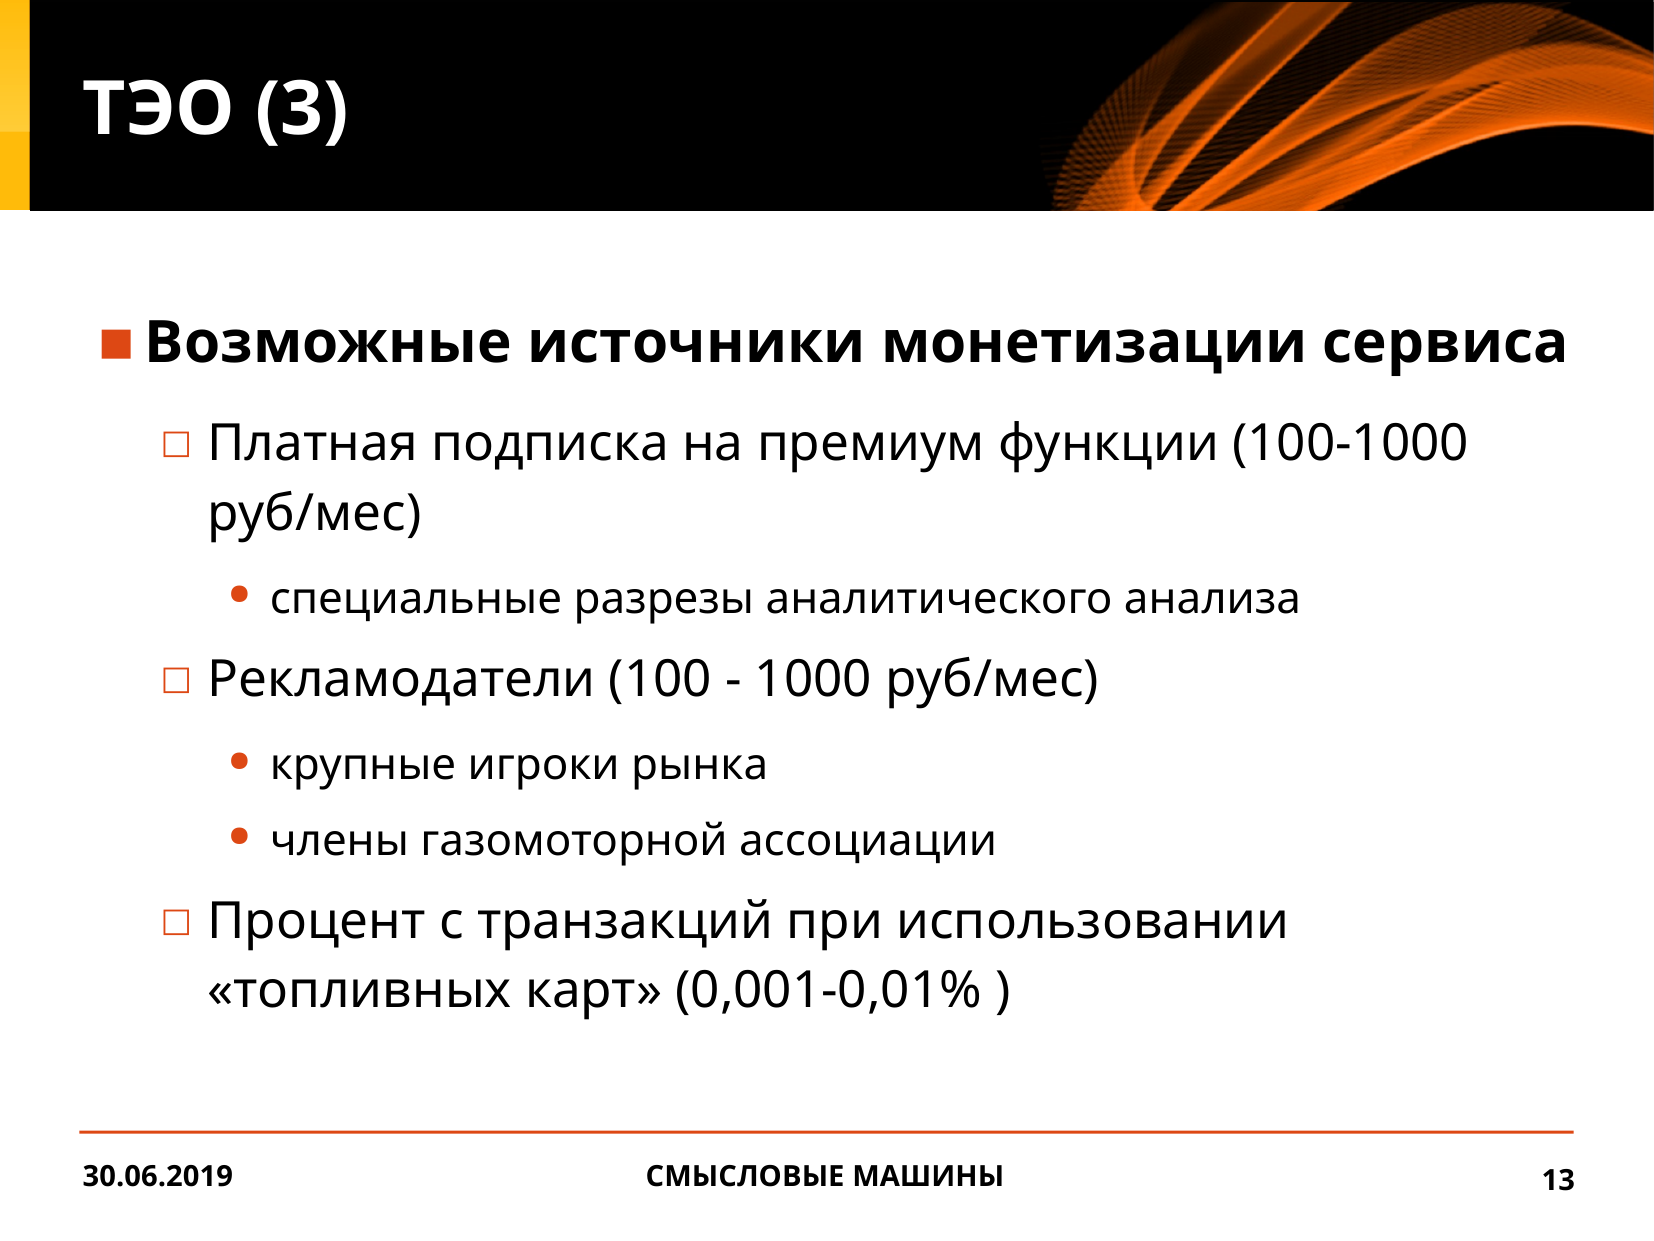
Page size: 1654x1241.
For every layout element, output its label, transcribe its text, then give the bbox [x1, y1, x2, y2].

list Возможные источники монетизации сервиса Платная подписка на премиум функции (100-1000 руб/мес) специальные разрезы аналитического анализа Рекламодатели (100 - 1000 руб/мес) крупные игроки рынка члены газомоторной ассоциации Процент с транзакций при использовании «топливных карт» (0,001-0,01% ) [82, 300, 1576, 1111]
picture [0, 0, 1654, 211]
title ТЭО (3) [82, 1, 1576, 209]
